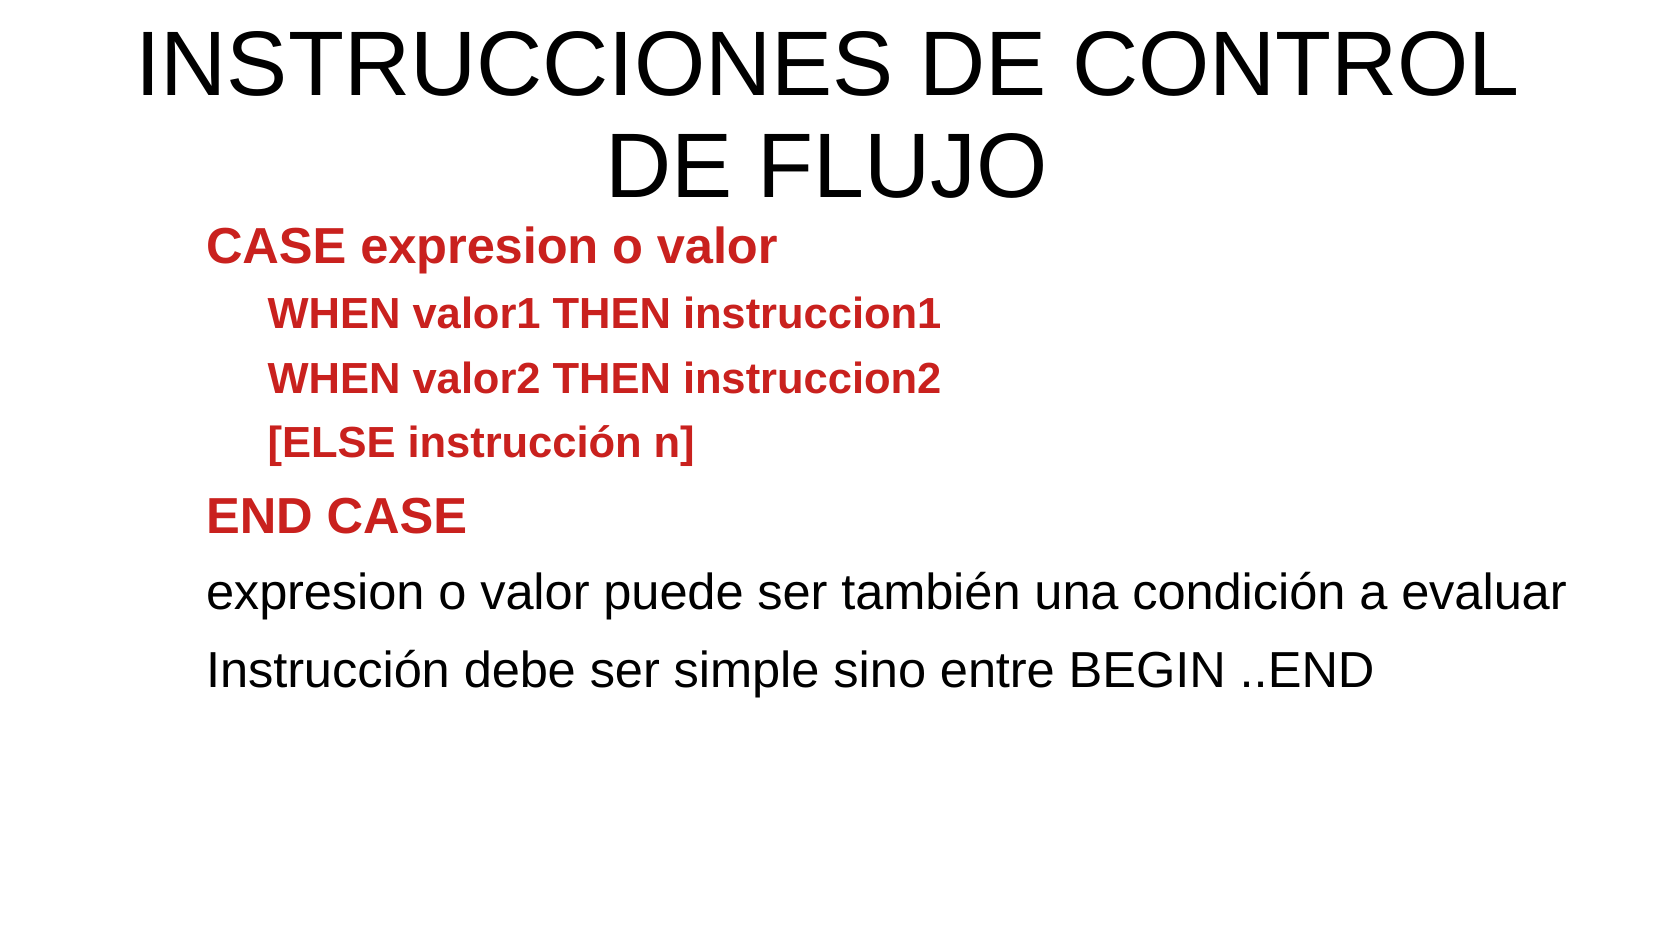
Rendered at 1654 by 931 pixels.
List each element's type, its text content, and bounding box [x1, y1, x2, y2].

title INSTRUCCIONES DE CONTROL DE FLUJO [82, 12, 1571, 217]
list CASE expresion o valor WHEN valor1 THEN instruccion1 WHEN valor2 THEN instruccion2 [ELSE instrucción n] END CASE expresion o valor puede ser también una condición a evaluar Instrucción debe ser simple sino entre BEGIN ..END [82, 217, 1571, 758]
